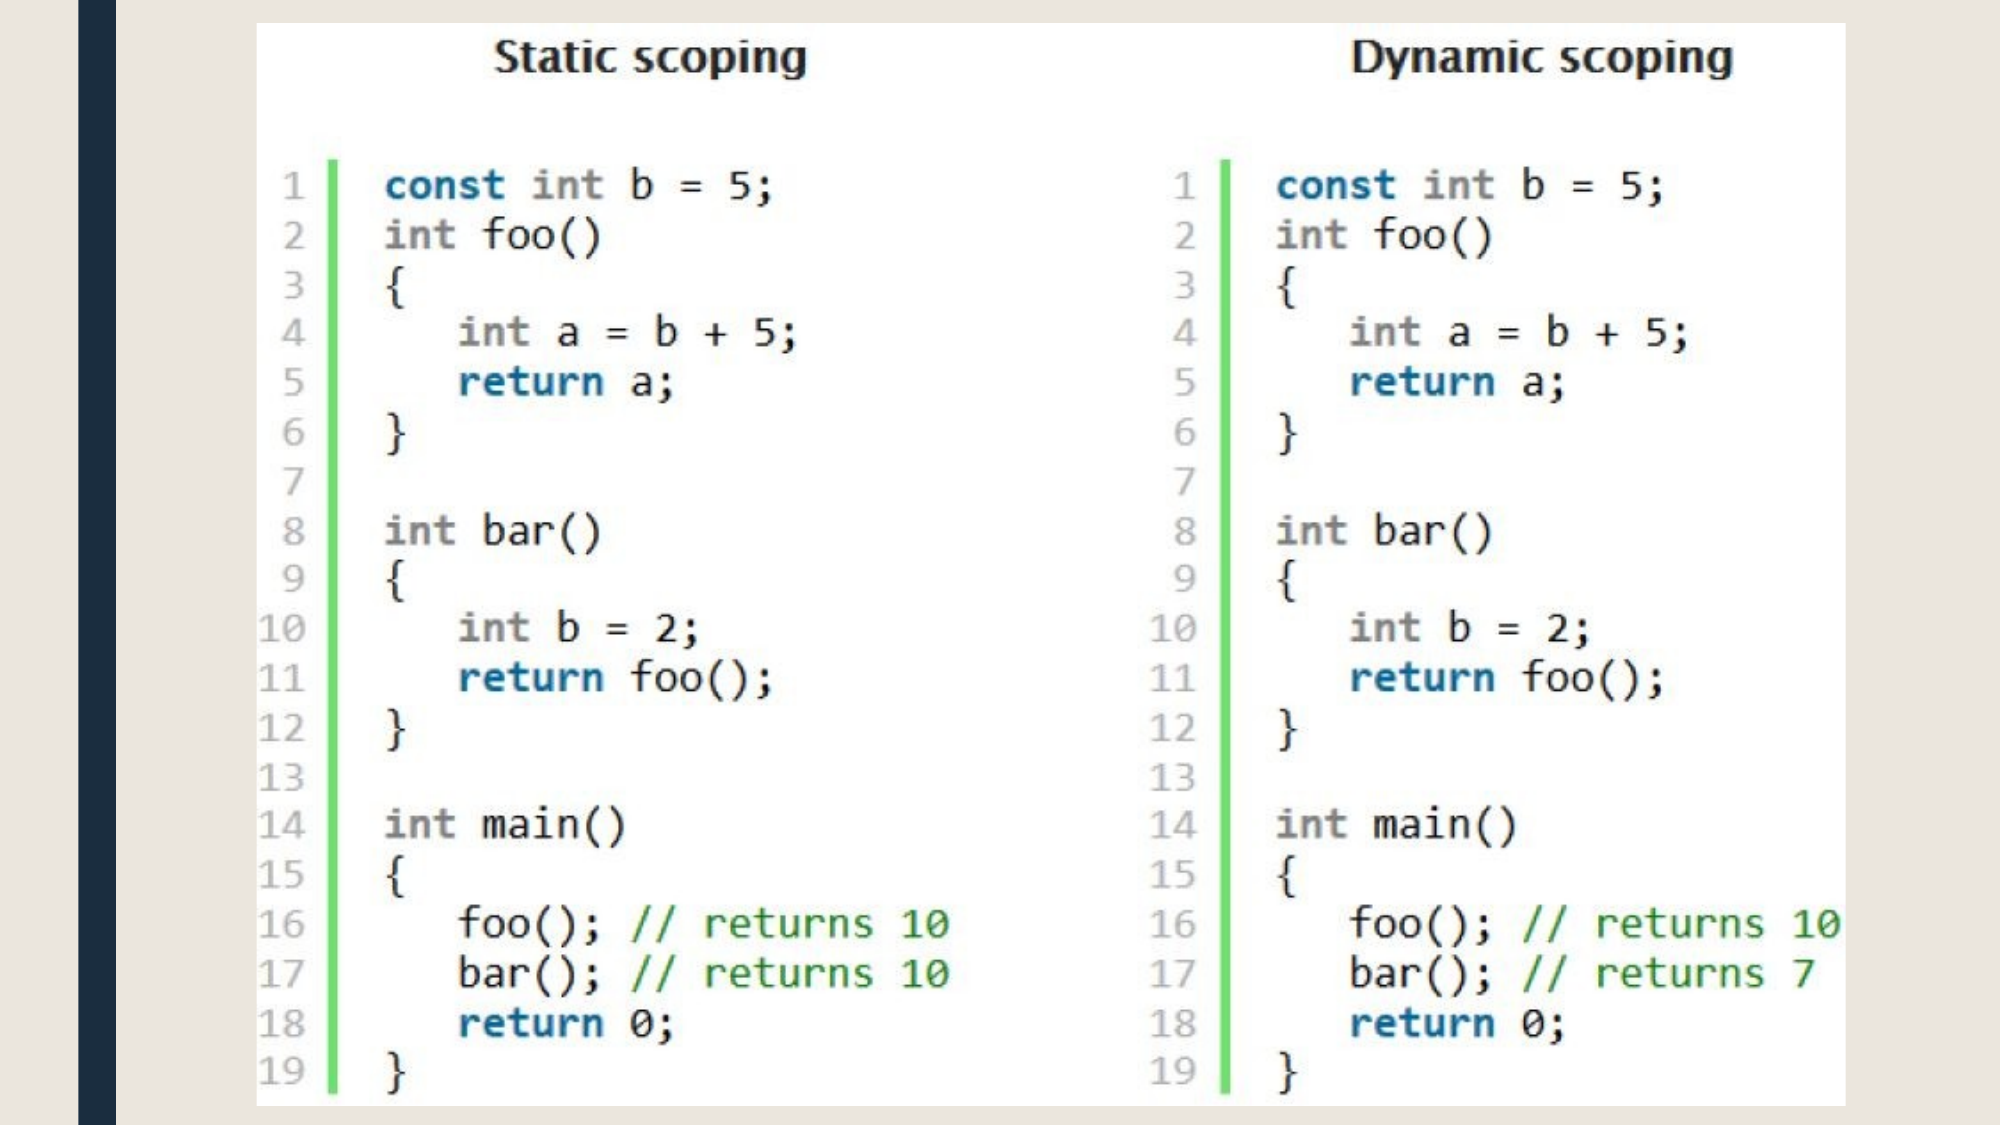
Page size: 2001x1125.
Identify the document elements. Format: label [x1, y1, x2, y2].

text_box [256, 23, 1846, 1106]
